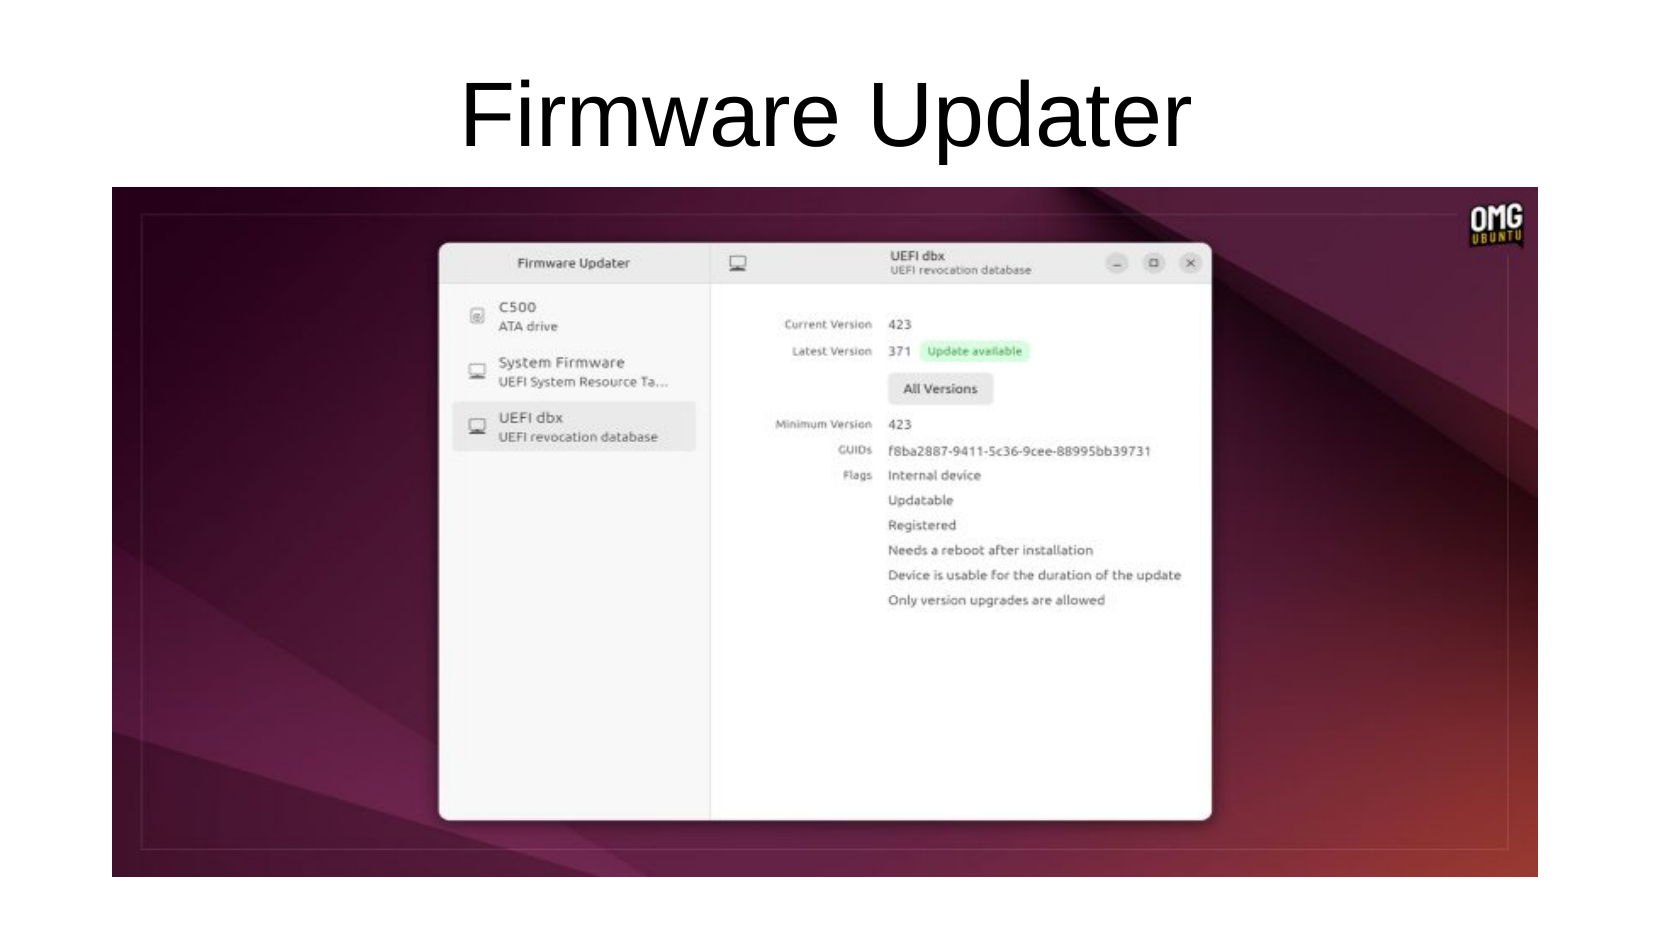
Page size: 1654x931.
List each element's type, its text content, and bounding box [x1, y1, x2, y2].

title Firmware Updater [82, 37, 1571, 193]
picture [112, 187, 1538, 877]
